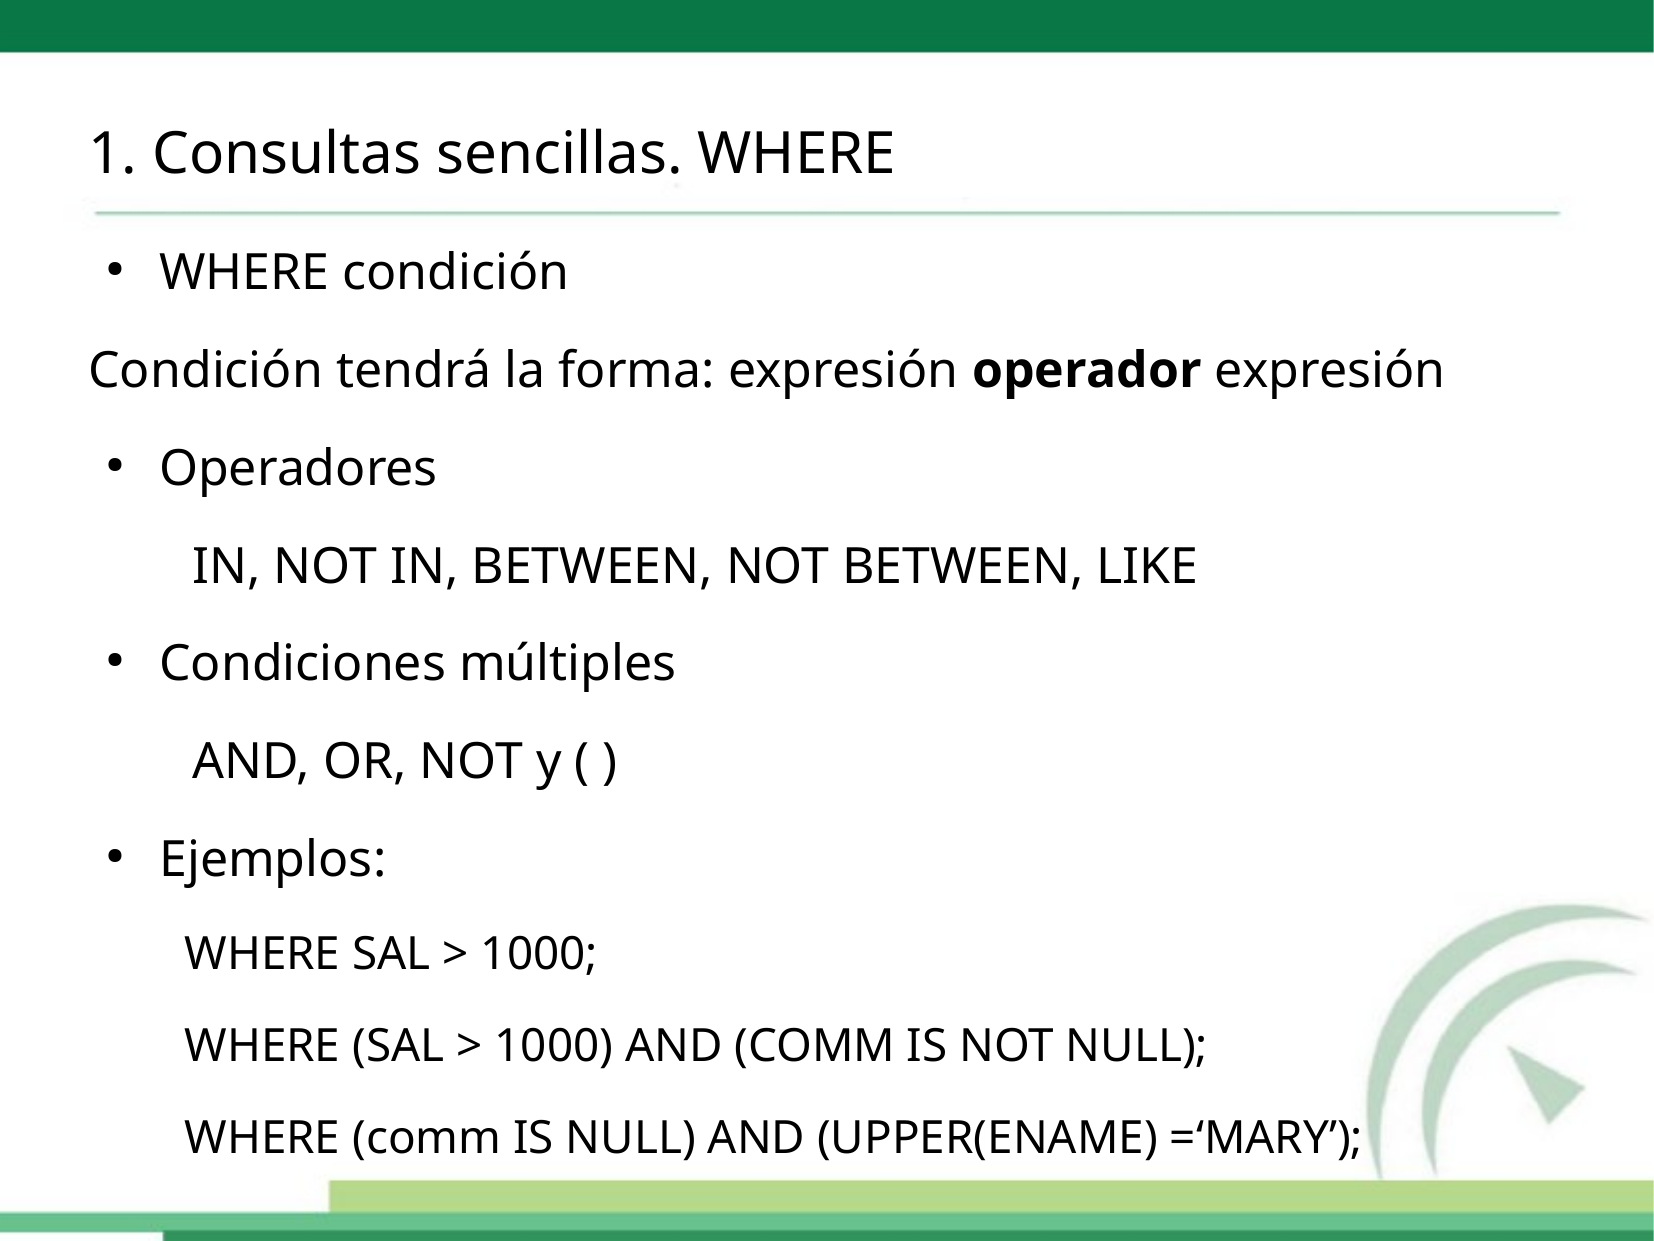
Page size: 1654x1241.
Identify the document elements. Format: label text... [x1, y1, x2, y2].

list WHERE condición Condición tendrá la forma: expresión operador expresión Operadores IN, NOT IN, BETWEEN, NOT BETWEEN, LIKE Condiciones múltiples AND, OR, NOT y ( ) Ejemplos: WHERE SAL > 1000; WHERE (SAL > 1000) AND (COMM IS NOT NULL); WHERE (comm IS NULL) AND (UPPER(ENAME) =‘MARY’); [88, 236, 1577, 1070]
picture [0, 0, 1654, 1241]
title 1. Consultas sencillas. WHERE [88, 46, 1577, 236]
